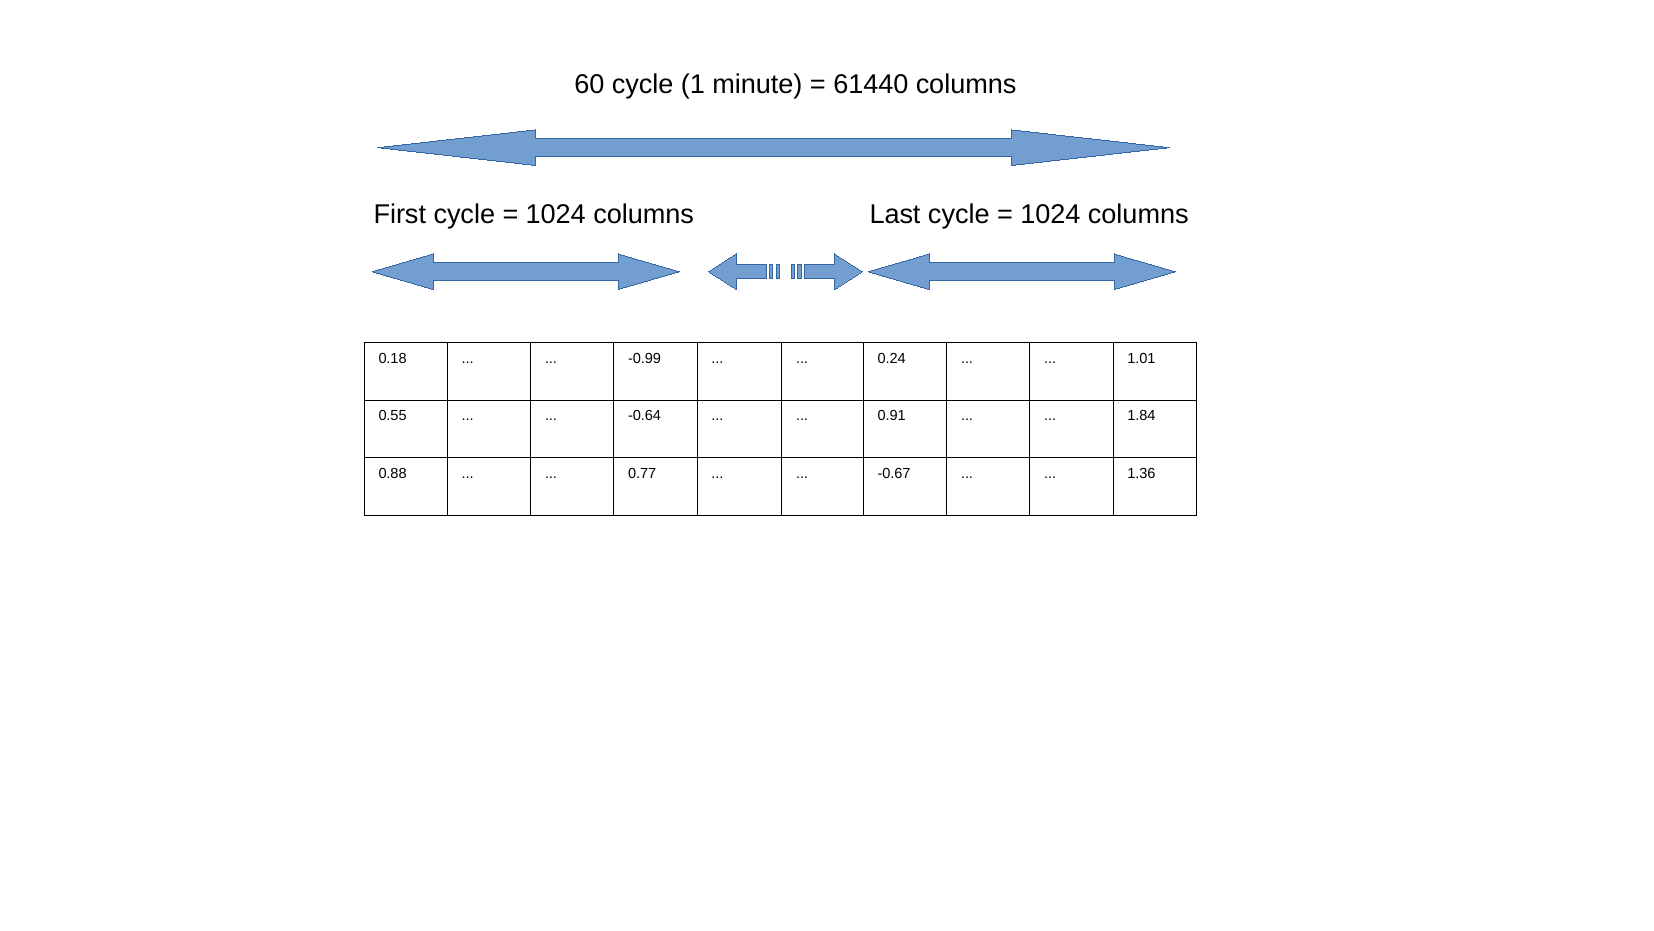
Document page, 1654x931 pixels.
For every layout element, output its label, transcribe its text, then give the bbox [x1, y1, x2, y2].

table_cell 0.91 [864, 401, 946, 457]
table_header ... [448, 343, 530, 400]
table_cell ... [782, 401, 863, 457]
text_box First cycle = 1024 columns [358, 191, 709, 237]
table_cell ... [947, 458, 1029, 515]
table_cell 0.77 [614, 458, 697, 515]
table_header 0.24 [864, 343, 946, 400]
text_box [804, 253, 863, 290]
table_header ... [1030, 343, 1113, 400]
table_cell -0.64 [614, 401, 697, 457]
table_cell ... [698, 458, 781, 515]
table_header 0.18 [365, 343, 447, 400]
table_header ... [531, 343, 613, 400]
text_box [797, 264, 802, 279]
table_header ... [947, 343, 1029, 400]
text_box [769, 264, 773, 279]
table_cell ... [448, 401, 530, 457]
table_cell ... [947, 401, 1029, 457]
text_box 60 cycle (1 minute) = 61440 columns [559, 61, 1031, 107]
text_box [791, 264, 795, 279]
text_box [372, 253, 680, 290]
table_header -0.99 [614, 343, 697, 400]
table_header ... [782, 343, 863, 400]
table_cell ... [531, 401, 613, 457]
table_cell ... [782, 458, 863, 515]
table_cell ... [531, 458, 613, 515]
text_box [868, 253, 1176, 290]
table_cell ... [1030, 458, 1113, 515]
table_cell 0.88 [365, 458, 447, 515]
text_box [776, 264, 780, 279]
table_header 1.01 [1114, 343, 1196, 400]
text_box Last cycle = 1024 columns [854, 191, 1204, 237]
table_cell ... [448, 458, 530, 515]
table_cell 1.84 [1114, 401, 1196, 457]
text_box [377, 129, 1170, 166]
text_box [708, 253, 767, 290]
table_cell 1.36 [1114, 458, 1196, 515]
table_header ... [698, 343, 781, 400]
table_cell ... [1030, 401, 1113, 457]
table_cell -0.67 [864, 458, 946, 515]
table_cell 0.55 [365, 401, 447, 457]
table_cell ... [698, 401, 781, 457]
